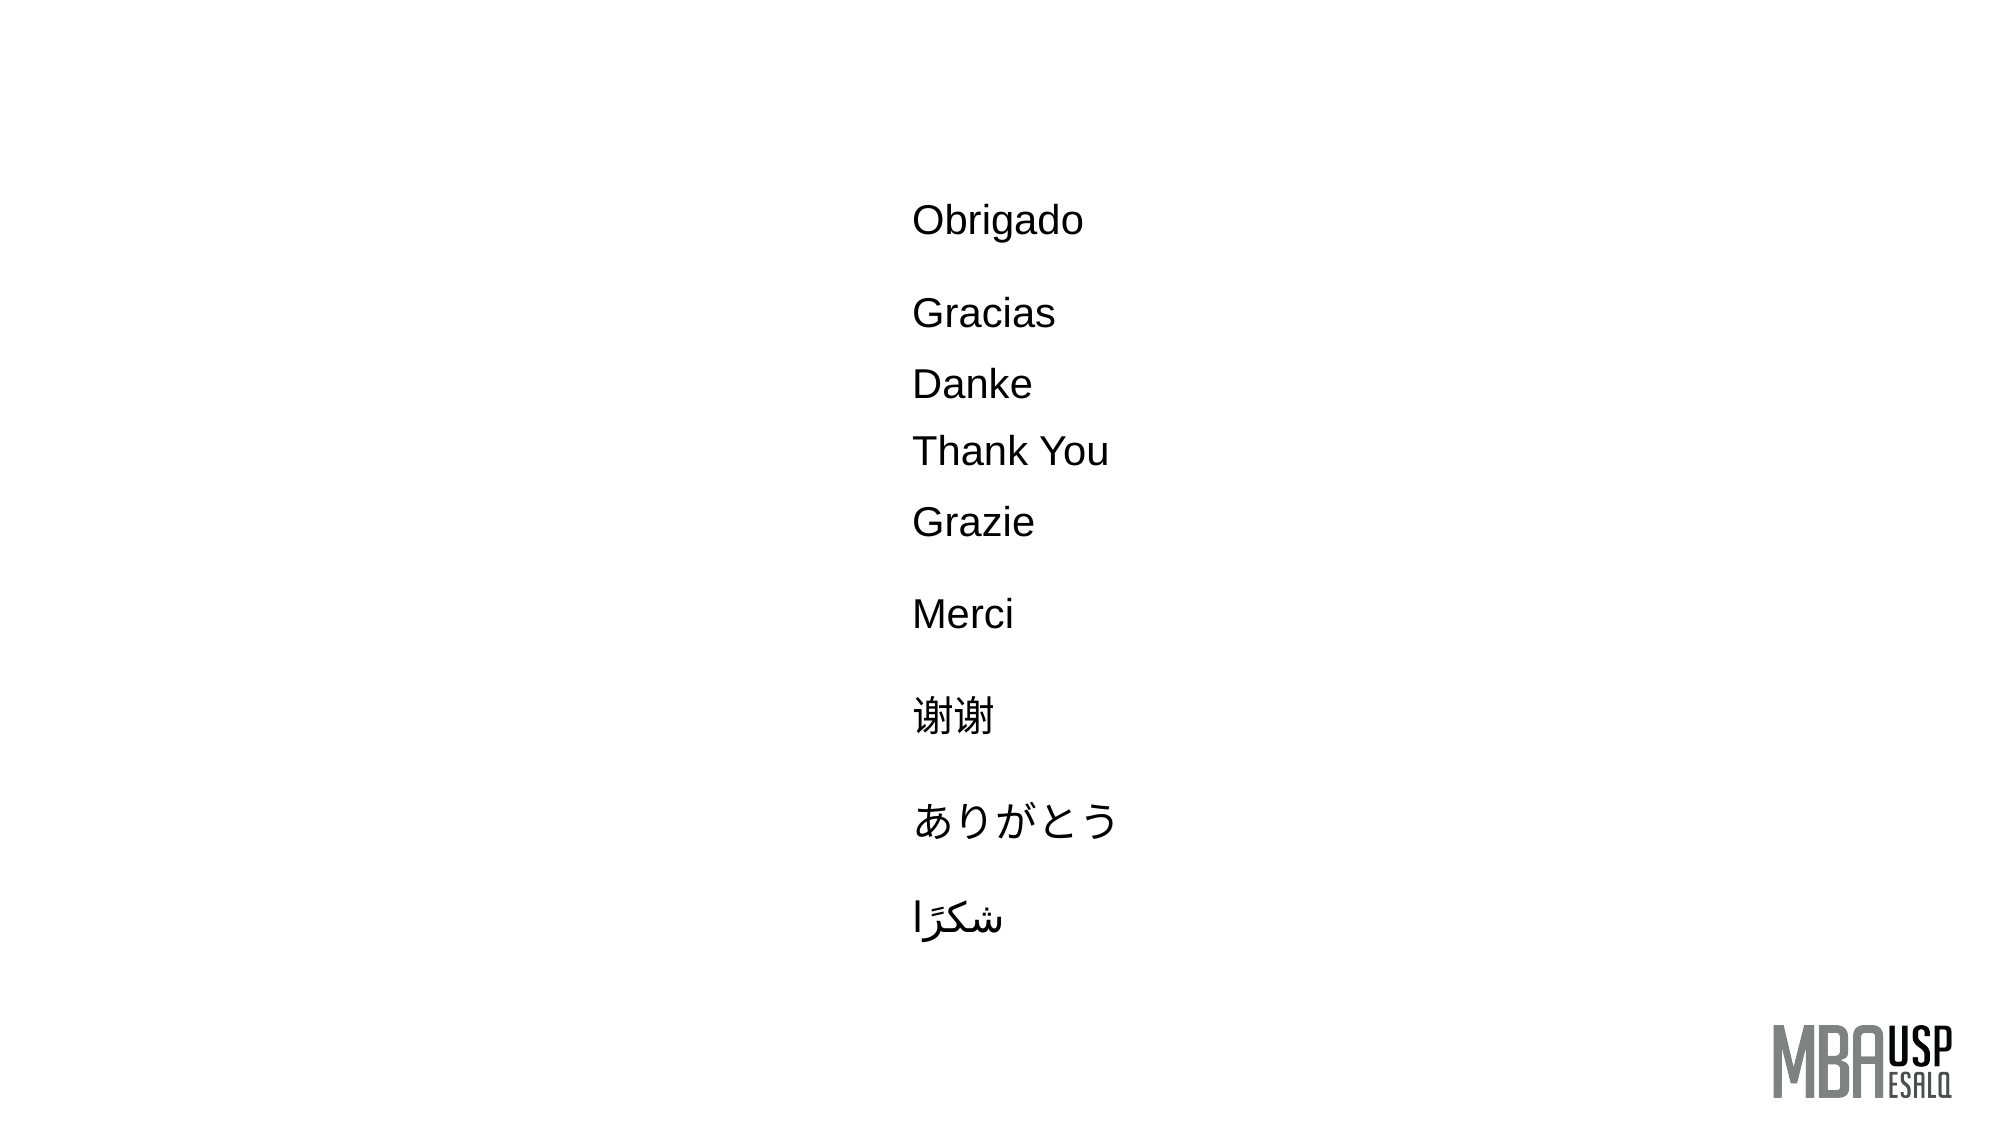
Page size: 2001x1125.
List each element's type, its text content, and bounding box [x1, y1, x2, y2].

text_box Obrigado Gracias Danke Thank You Grazie Merci 谢谢 ありがとう شكرًا [82, 150, 1951, 976]
picture [1765, 1021, 1960, 1102]
